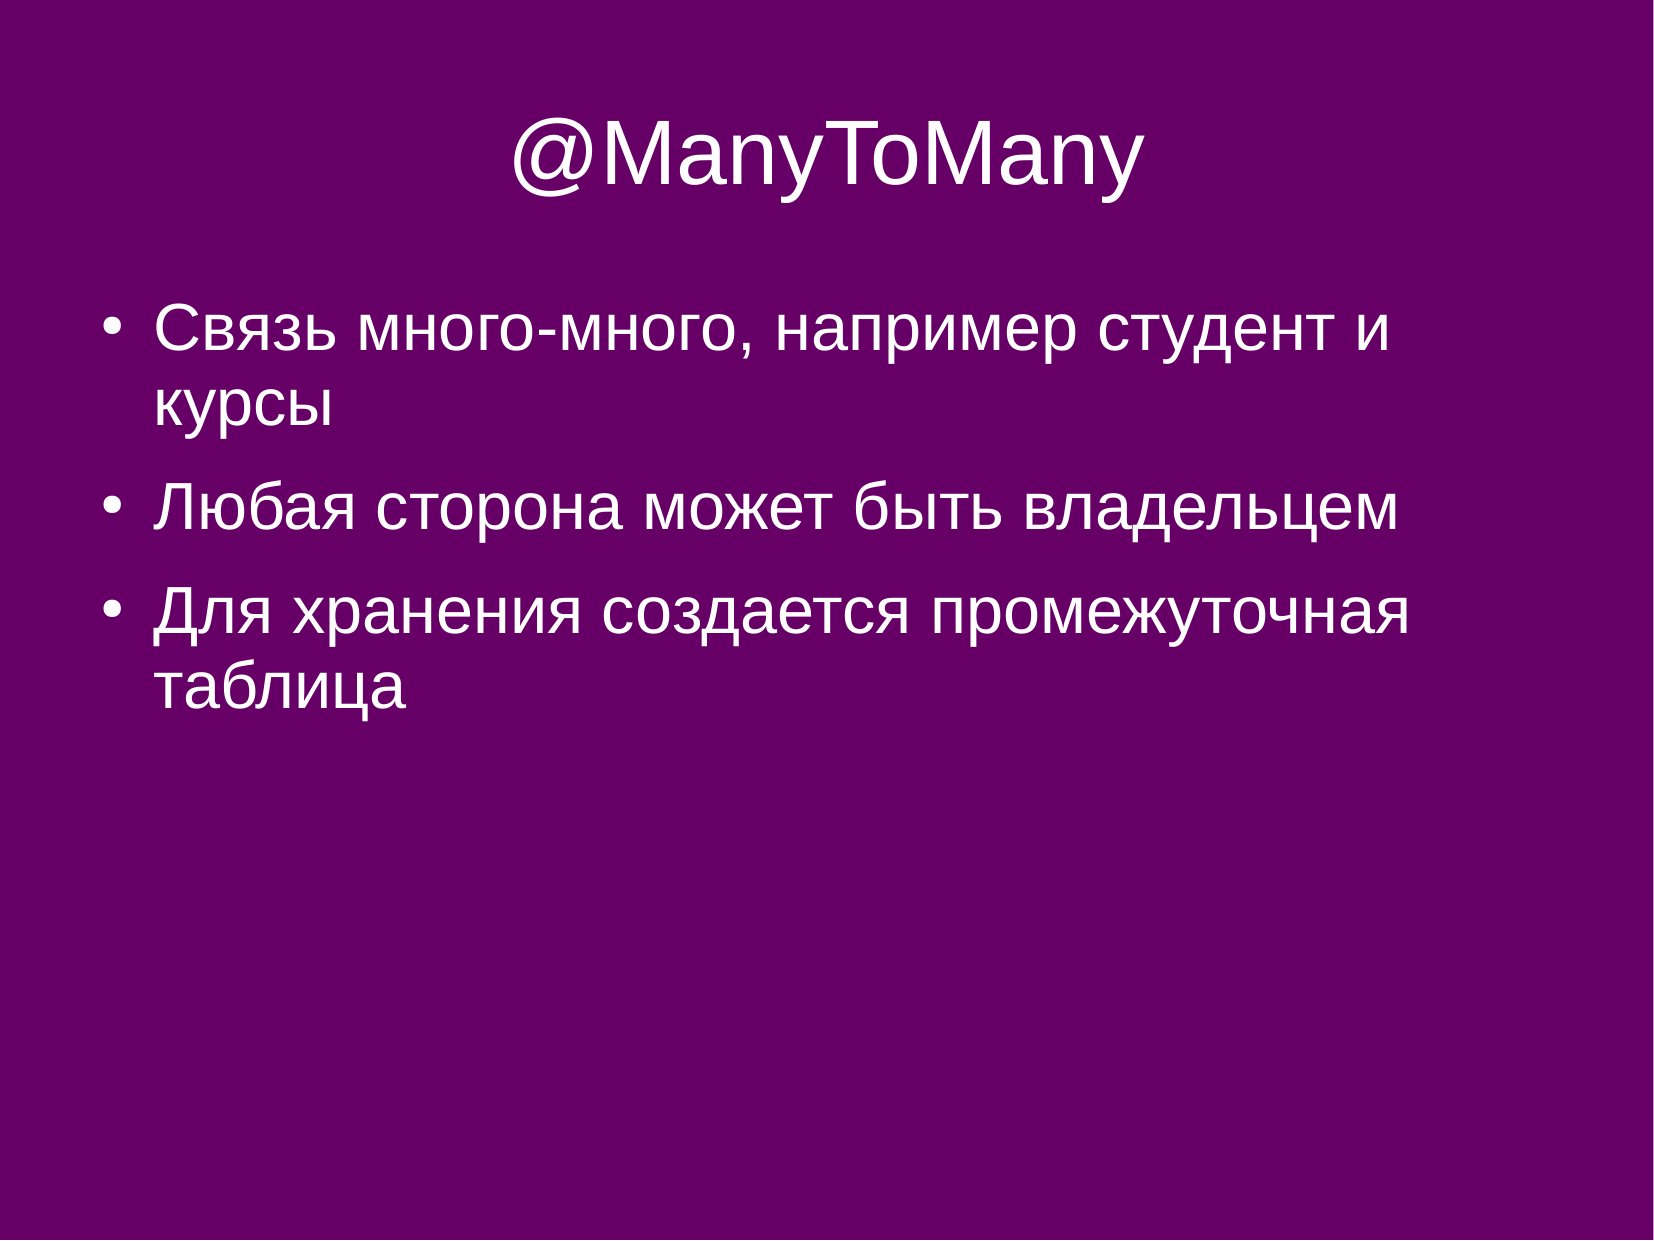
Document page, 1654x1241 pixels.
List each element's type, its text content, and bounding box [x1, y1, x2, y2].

list Связь много-много, например студент и курсы Любая сторона может быть владельцем Для хранения создается промежуточная таблица [82, 290, 1571, 1010]
title @ManyToMany [82, 49, 1571, 257]
